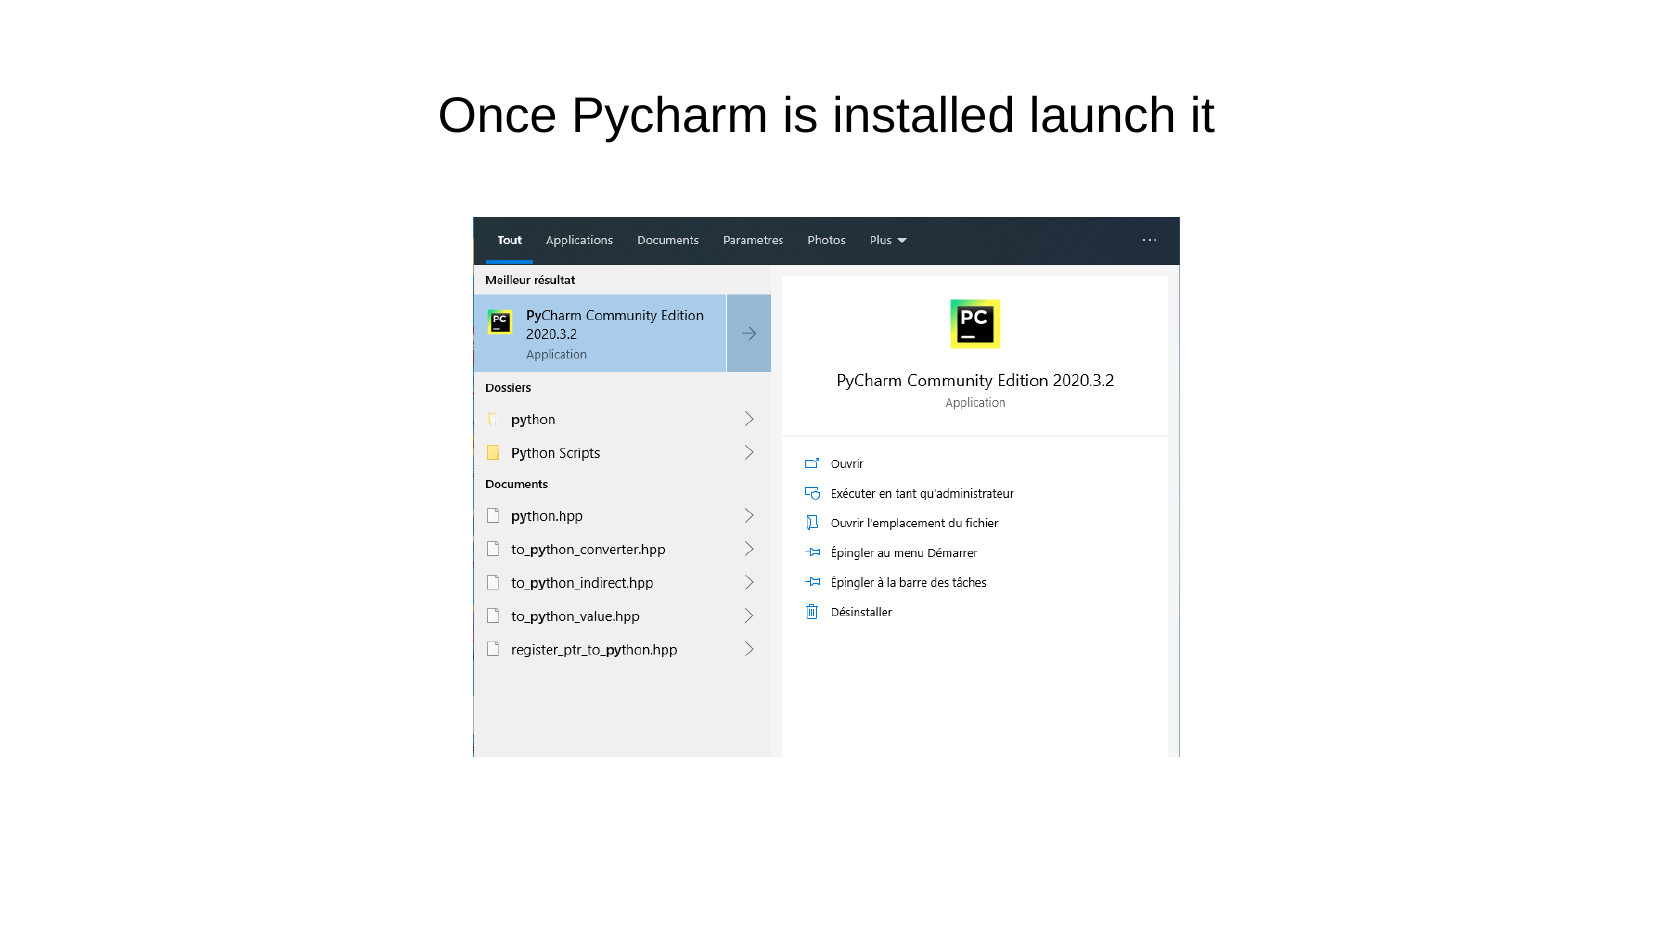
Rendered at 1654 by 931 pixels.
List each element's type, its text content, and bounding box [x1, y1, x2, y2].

title Once Pycharm is installed launch it [82, 37, 1571, 193]
picture [473, 217, 1180, 758]
